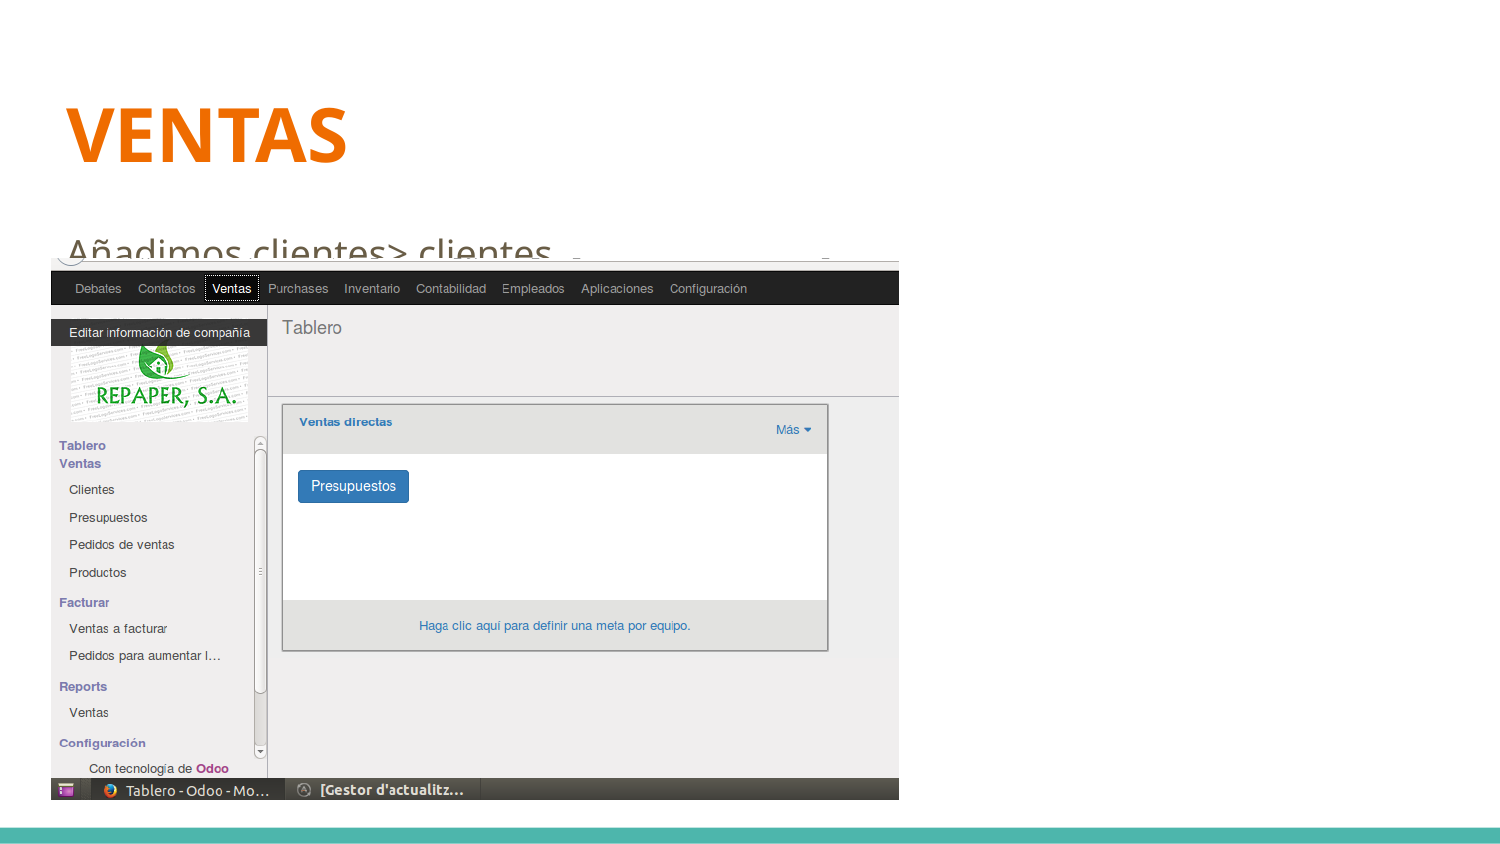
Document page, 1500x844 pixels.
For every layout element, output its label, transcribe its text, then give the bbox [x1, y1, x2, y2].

picture [51, 258, 899, 801]
list Añadimos clientes> clientes [51, 207, 1449, 750]
title VENTAS [51, 72, 1449, 189]
